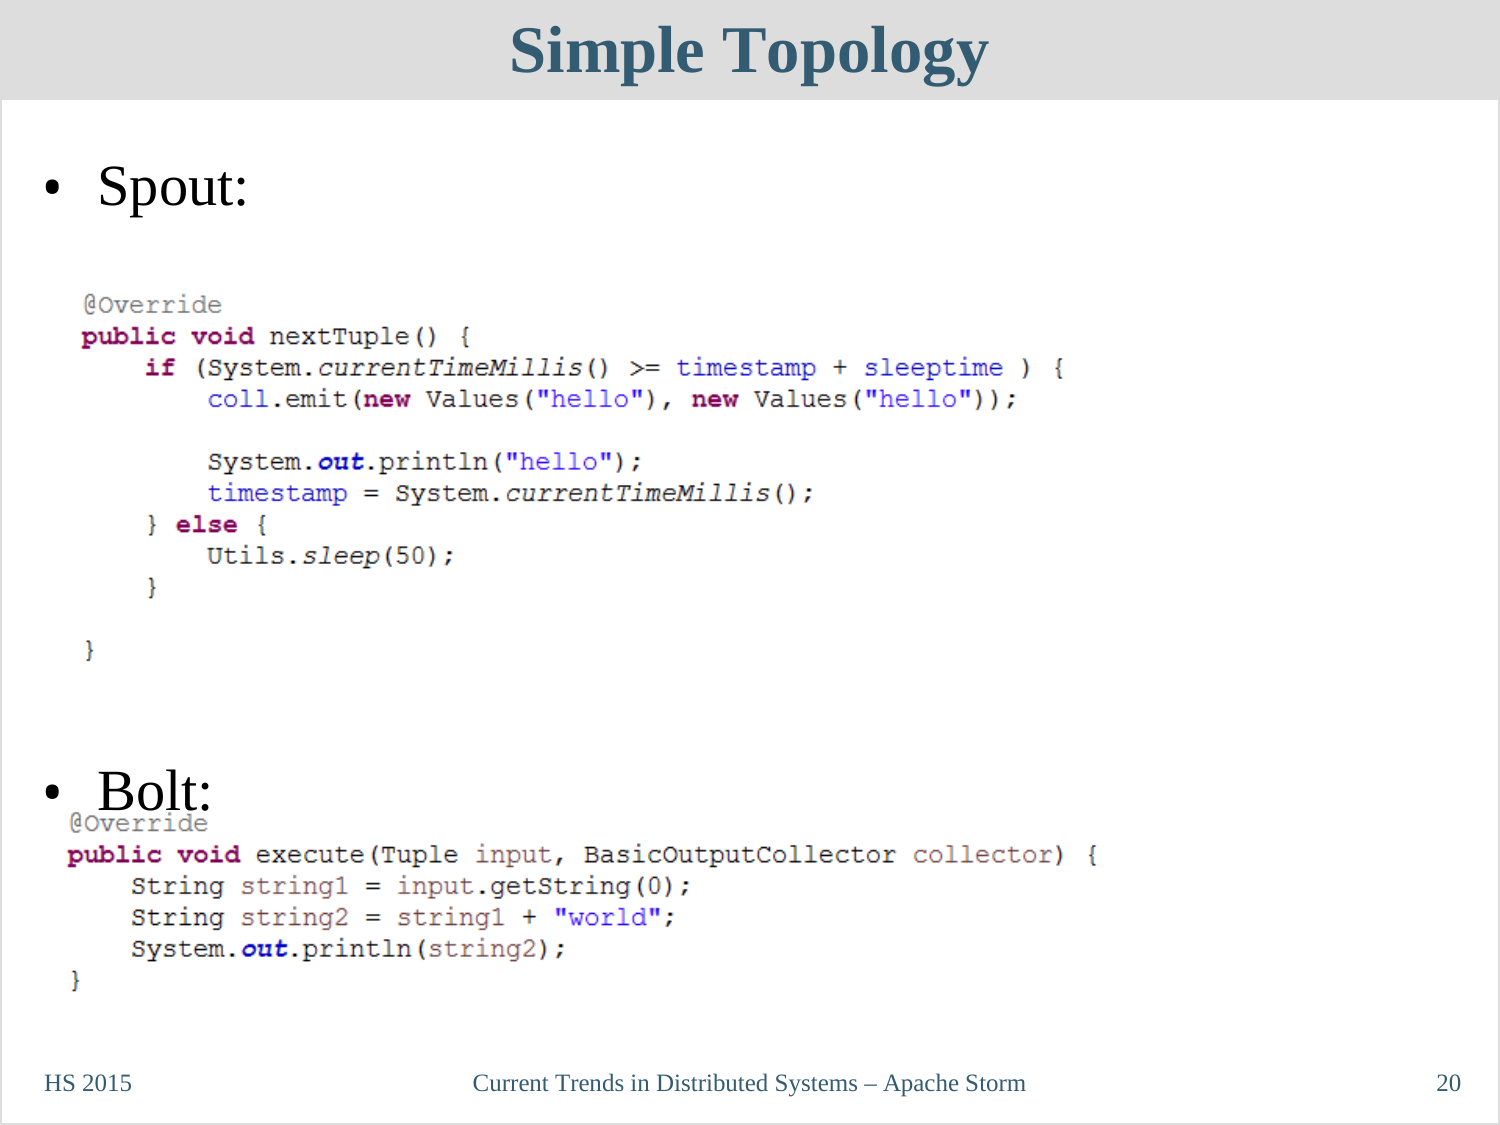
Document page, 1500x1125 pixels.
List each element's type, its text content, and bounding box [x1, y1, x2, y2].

title Simple Topology [0, 0, 1500, 100]
picture [59, 277, 1109, 680]
text_box Current Trends in Distributed Systems – Apache Storm [300, 1058, 1201, 1107]
text_box HS 2015 [29, 1058, 195, 1097]
list Spout: Bolt: [26, 145, 1477, 1034]
text_box <Nummer> [1375, 1058, 1477, 1097]
